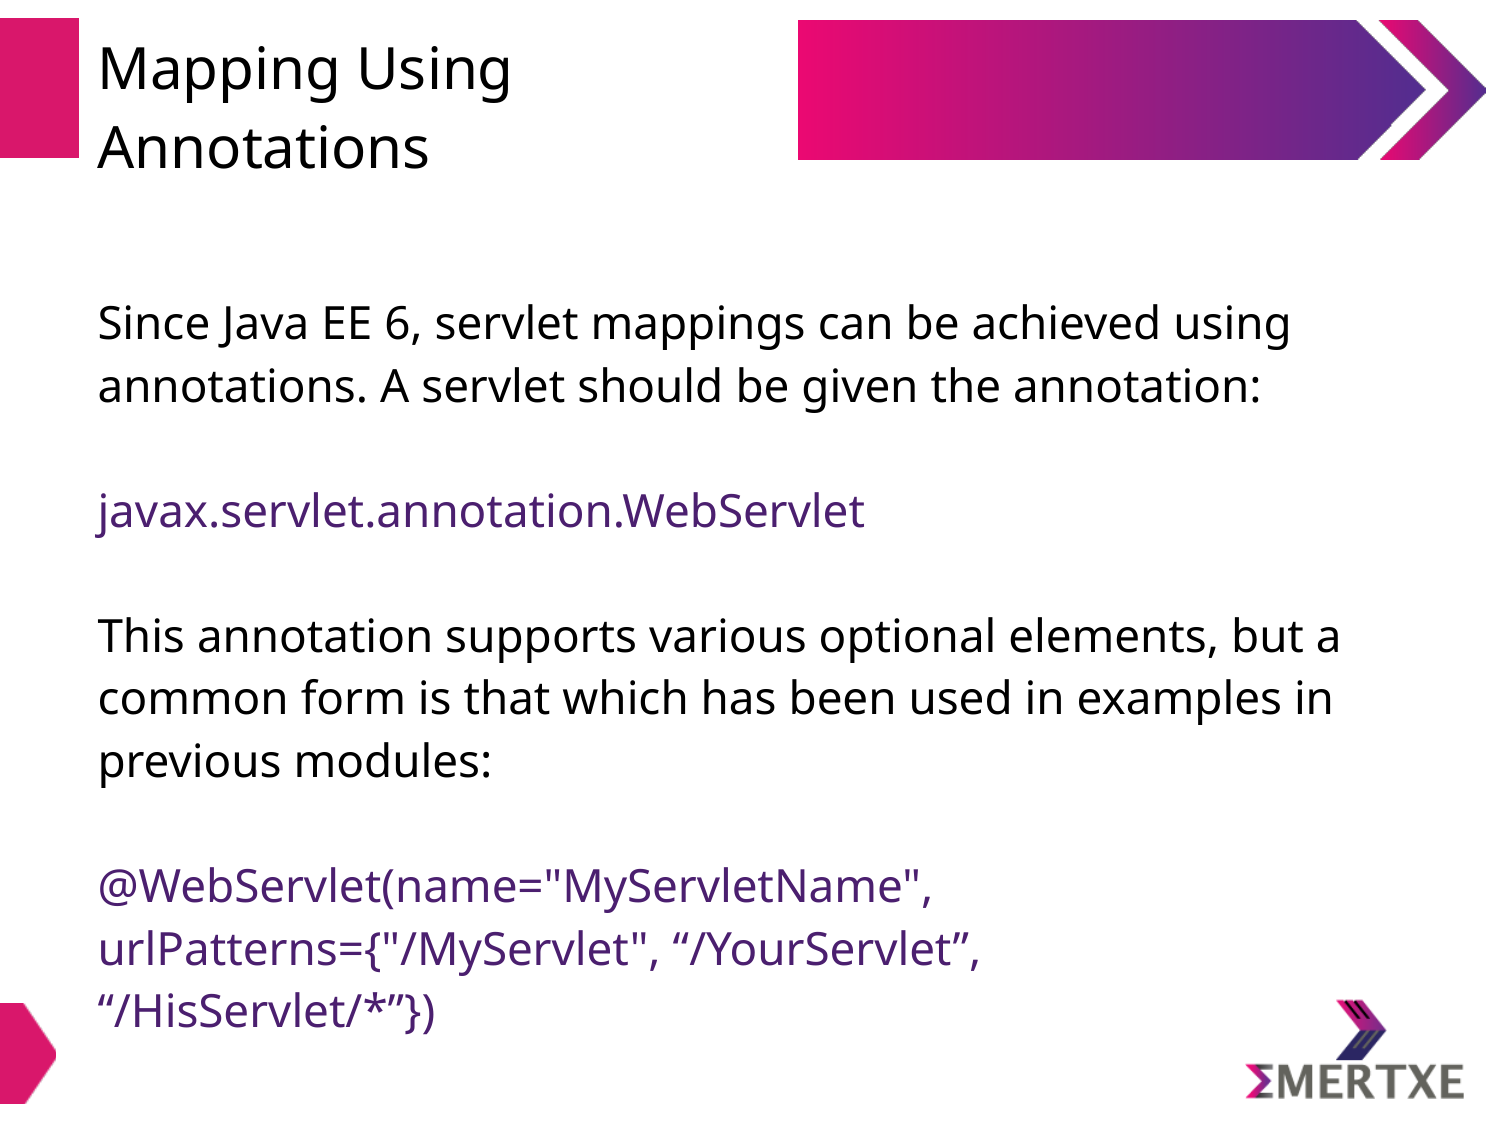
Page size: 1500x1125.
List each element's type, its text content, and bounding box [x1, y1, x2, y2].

text_box Mapping Using Annotations [82, 20, 780, 171]
picture [798, 20, 1486, 160]
text_box Since Java EE 6, servlet mappings can be achieved using annotations. A servlet should be given the annotation: javax.servlet.annotation.WebServlet This annotation supports various optional elements, but a common form is that which has been used in examples in previous modules: @WebServlet(name="MyServletName", urlPatterns={"/MyServlet", “/YourServlet”, “/HisServlet/*”}) [82, 283, 1406, 994]
picture [1245, 996, 1465, 1099]
